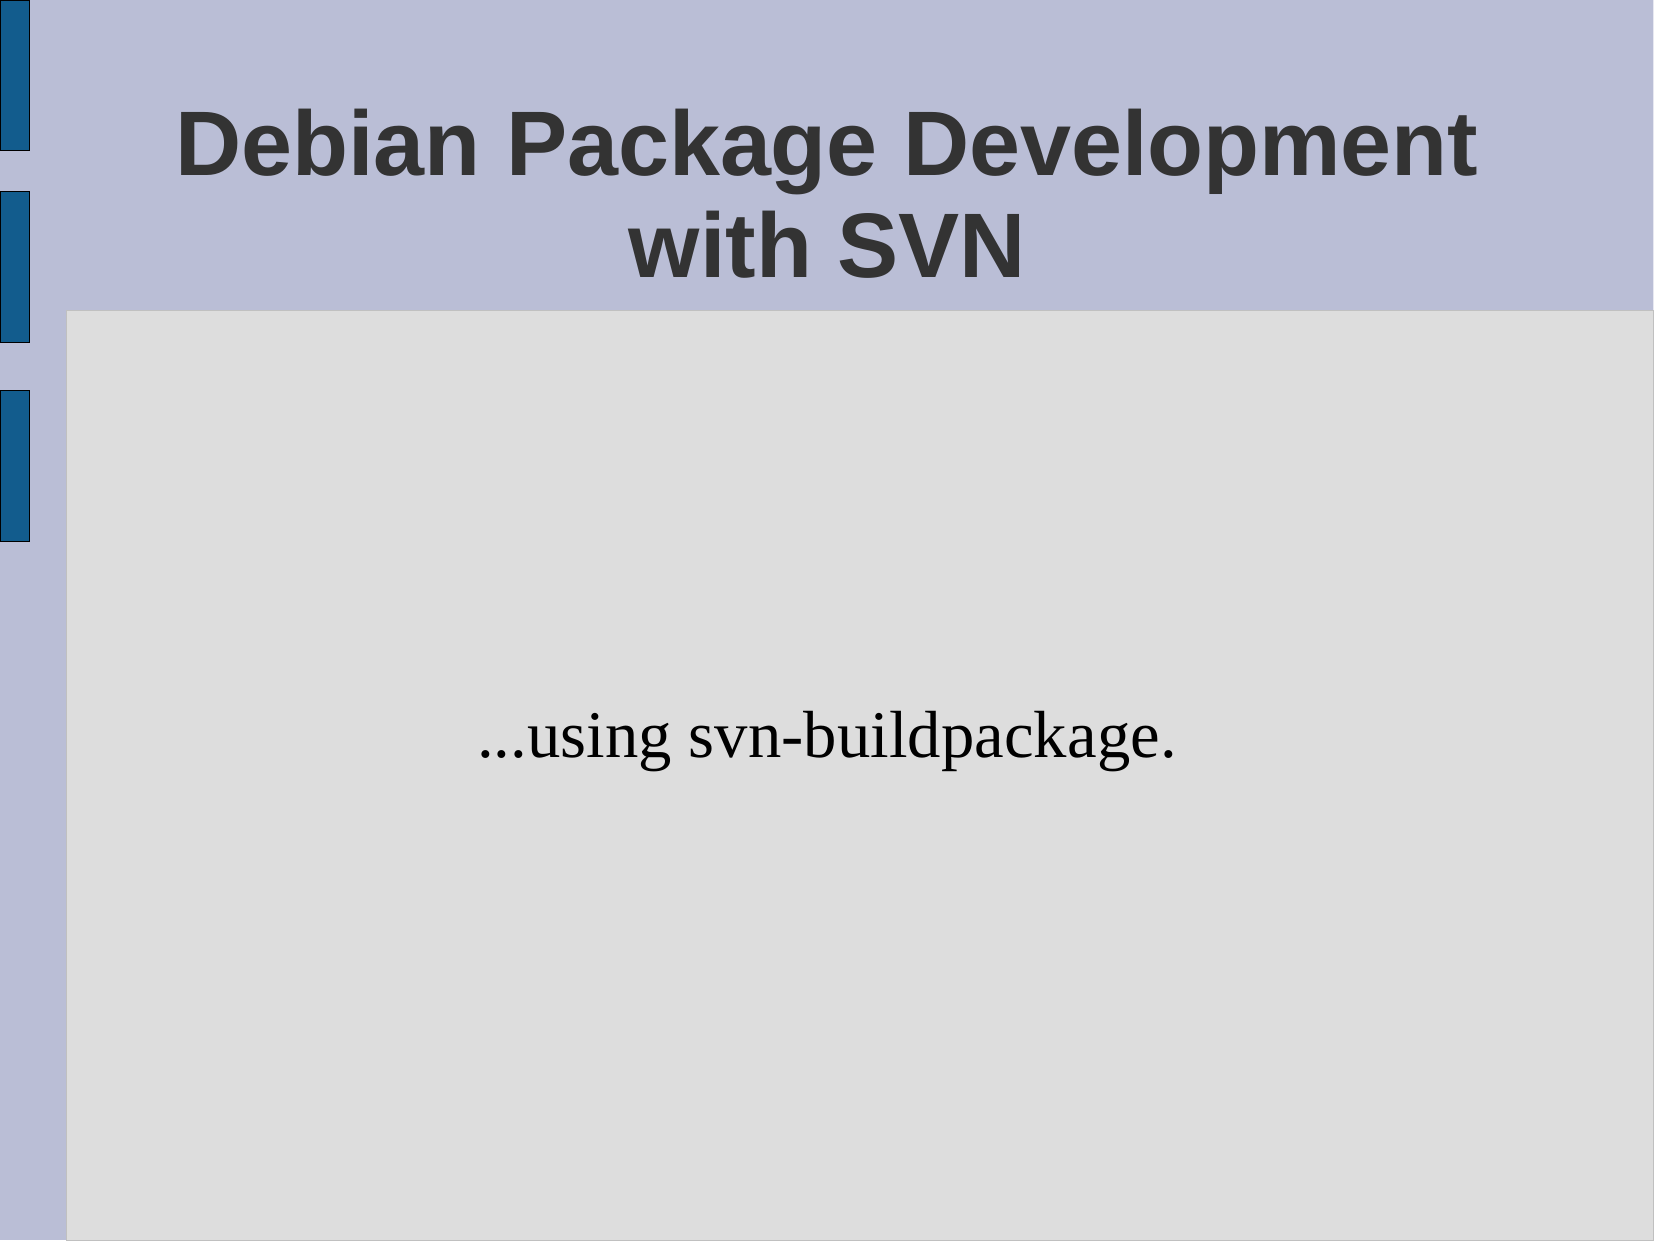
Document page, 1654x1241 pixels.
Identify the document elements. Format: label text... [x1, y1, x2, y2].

title Debian Package Development with SVN [121, 91, 1534, 299]
subtitle ...using svn-buildpackage. [121, 352, 1534, 1119]
